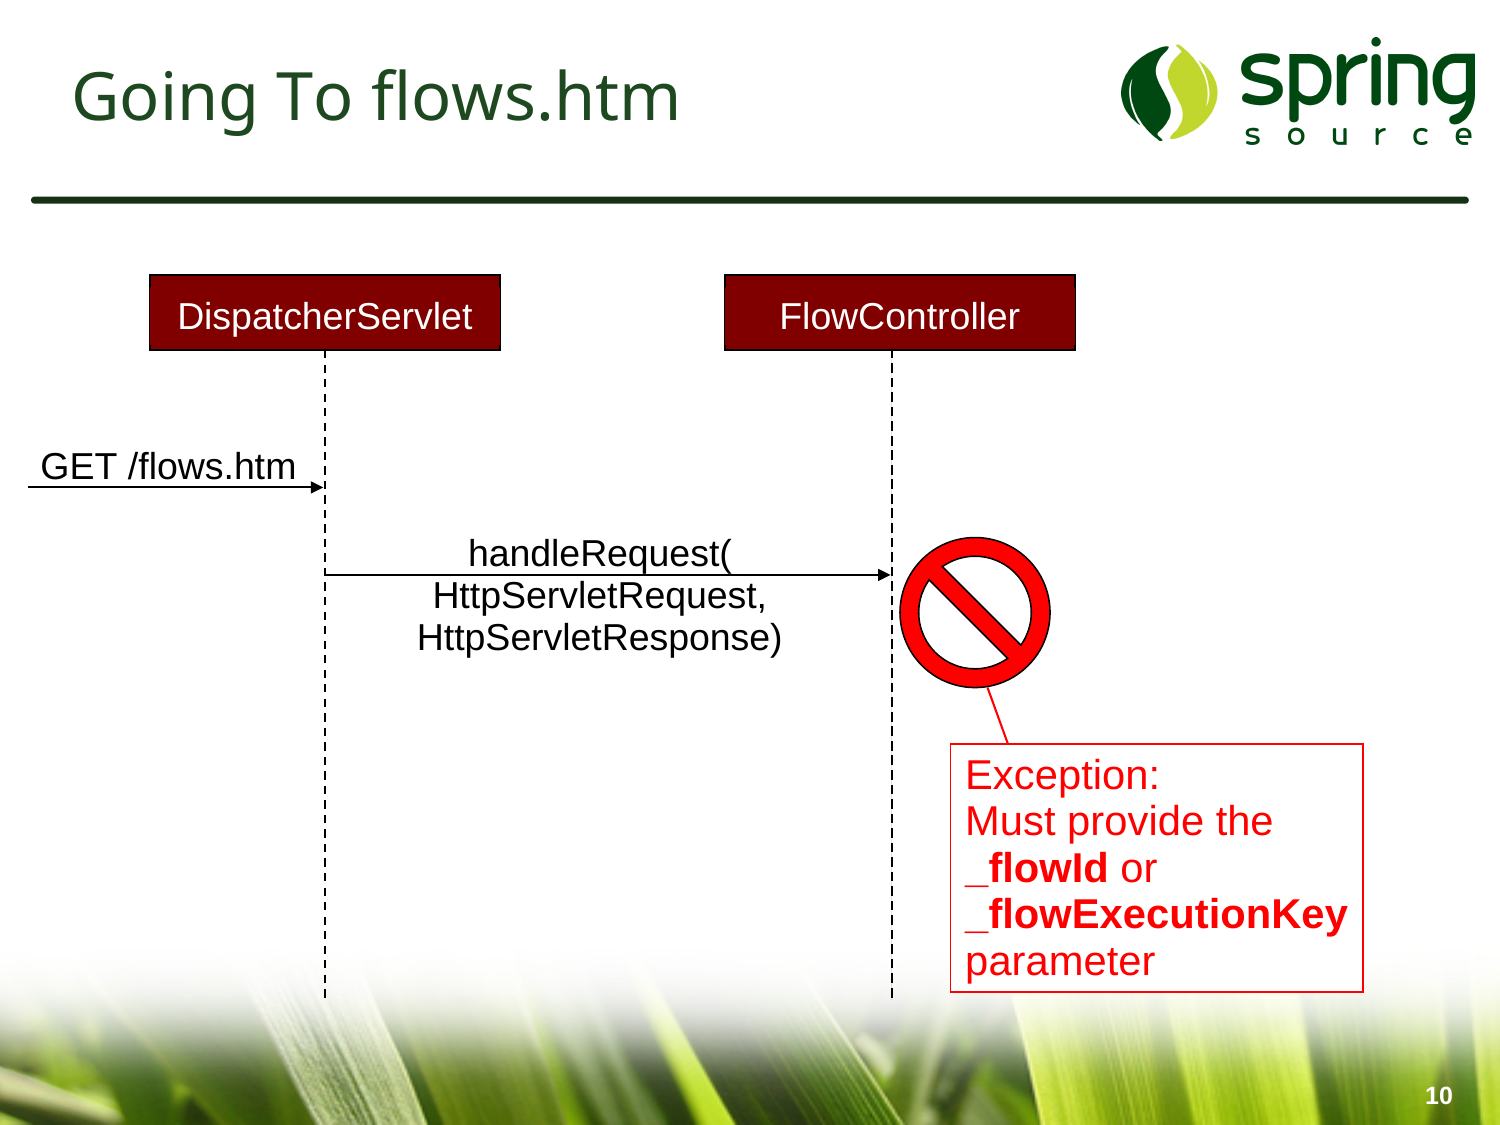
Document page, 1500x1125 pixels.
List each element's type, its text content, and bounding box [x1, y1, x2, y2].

text_box [149, 345, 500, 351]
picture [0, 944, 1500, 1125]
title Going To flows.htm [56, 13, 1089, 176]
picture [1121, 37, 1475, 145]
text_box handleRequest( HttpServletRequest, HttpServletResponse) [274, 525, 925, 667]
text_box [900, 537, 1051, 688]
text_box Exception: Must provide the _flowId or _flowExecutionKey parameter [950, 744, 1364, 992]
text_box [725, 275, 1075, 287]
text_box [149, 275, 500, 287]
text_box [725, 345, 1075, 525]
text_box GET /flows.htm [0, 437, 338, 495]
text_box FlowController [725, 287, 1075, 345]
text_box DispatcherServlet [149, 287, 500, 345]
